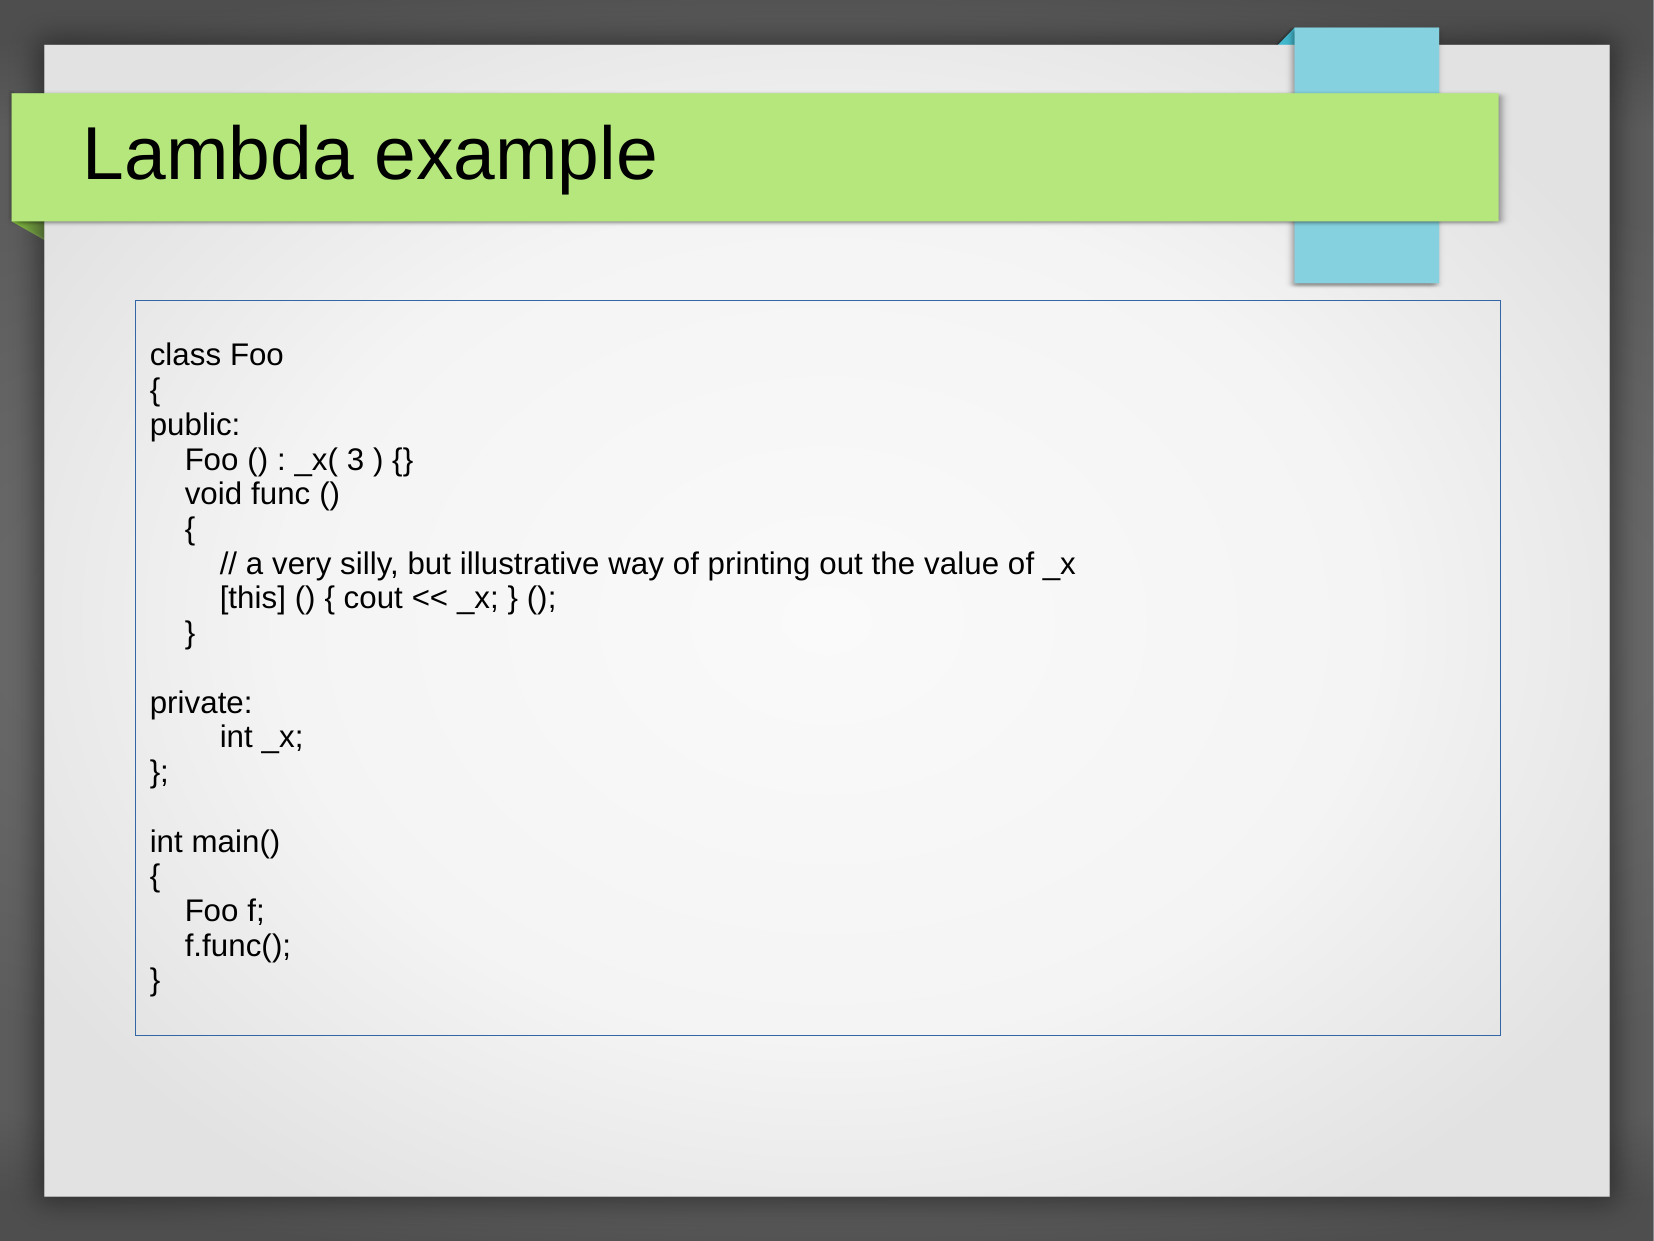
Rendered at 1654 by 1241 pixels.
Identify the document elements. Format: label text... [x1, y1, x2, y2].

title Lambda example [82, 94, 1264, 213]
text_box class Foo { public: Foo () : _x( 3 ) {} void func () { // a very silly, but illustrative way of printing out the value of _x [this] () { cout << _x; } (); } private: int _x; }; int main() { Foo f; f.func(); } [135, 300, 1501, 1036]
picture [0, 0, 1654, 1241]
